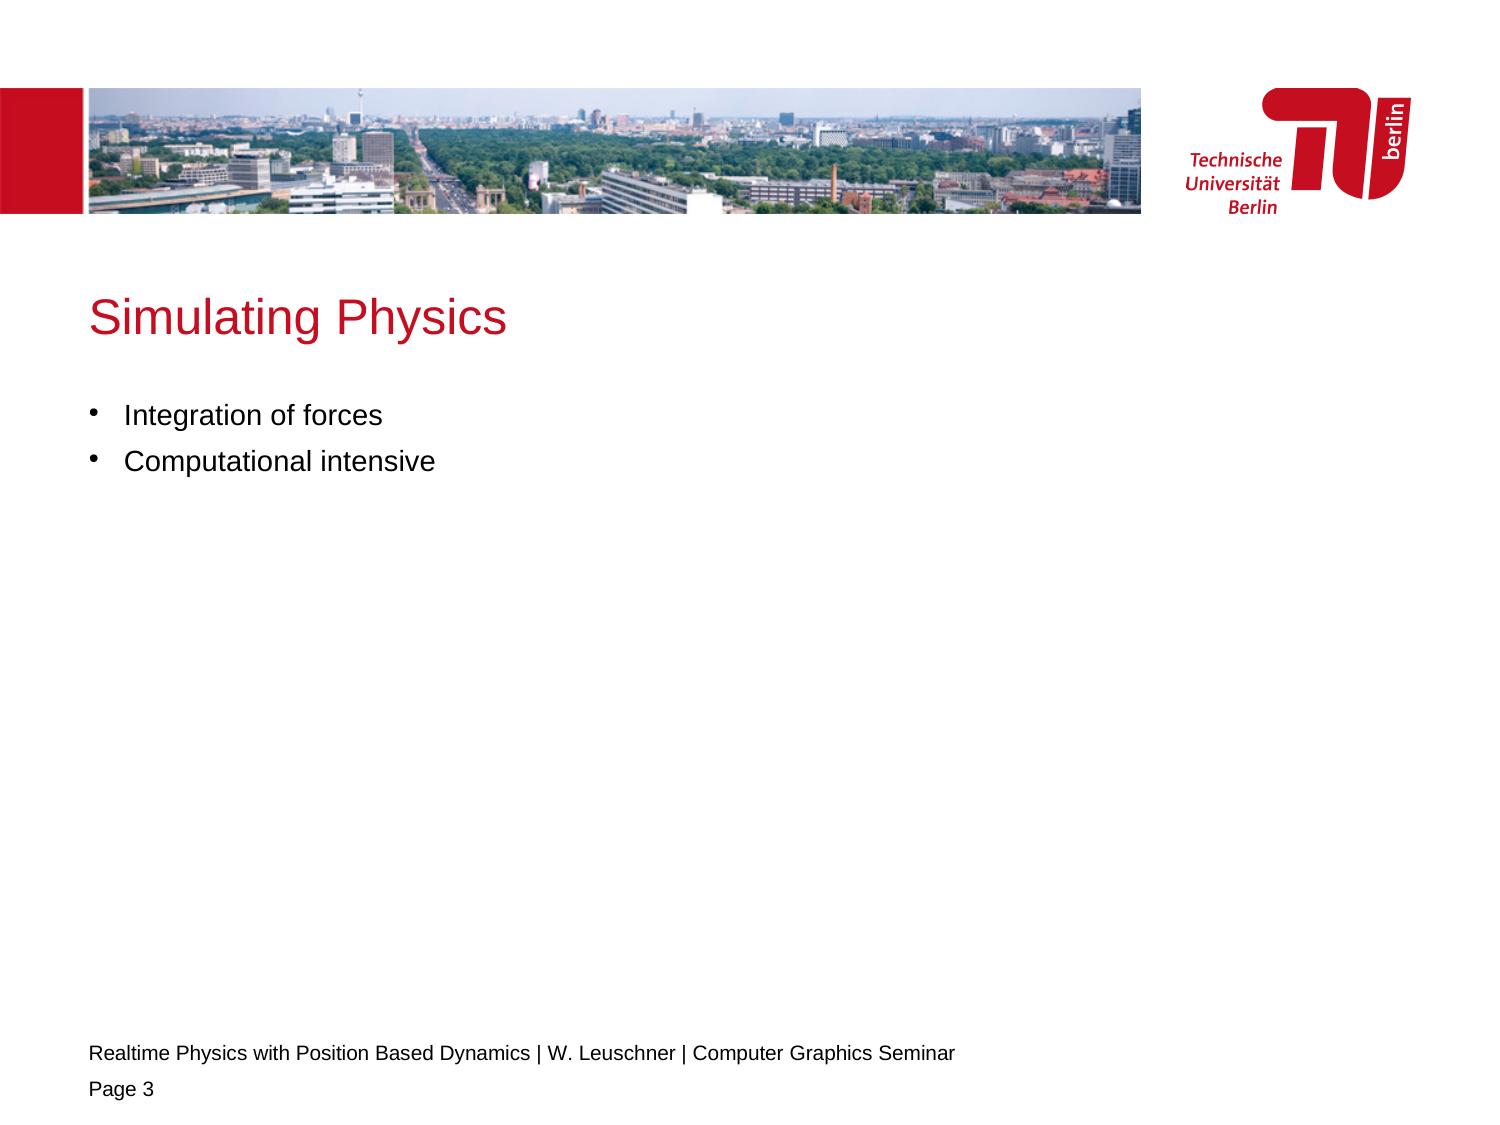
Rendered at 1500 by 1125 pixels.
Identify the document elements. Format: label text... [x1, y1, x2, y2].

picture [0, 88, 1141, 214]
picture [1186, 88, 1411, 214]
list Integration of forces Computational intensive [88, 385, 1411, 983]
title Simulating Physics [88, 281, 1411, 345]
